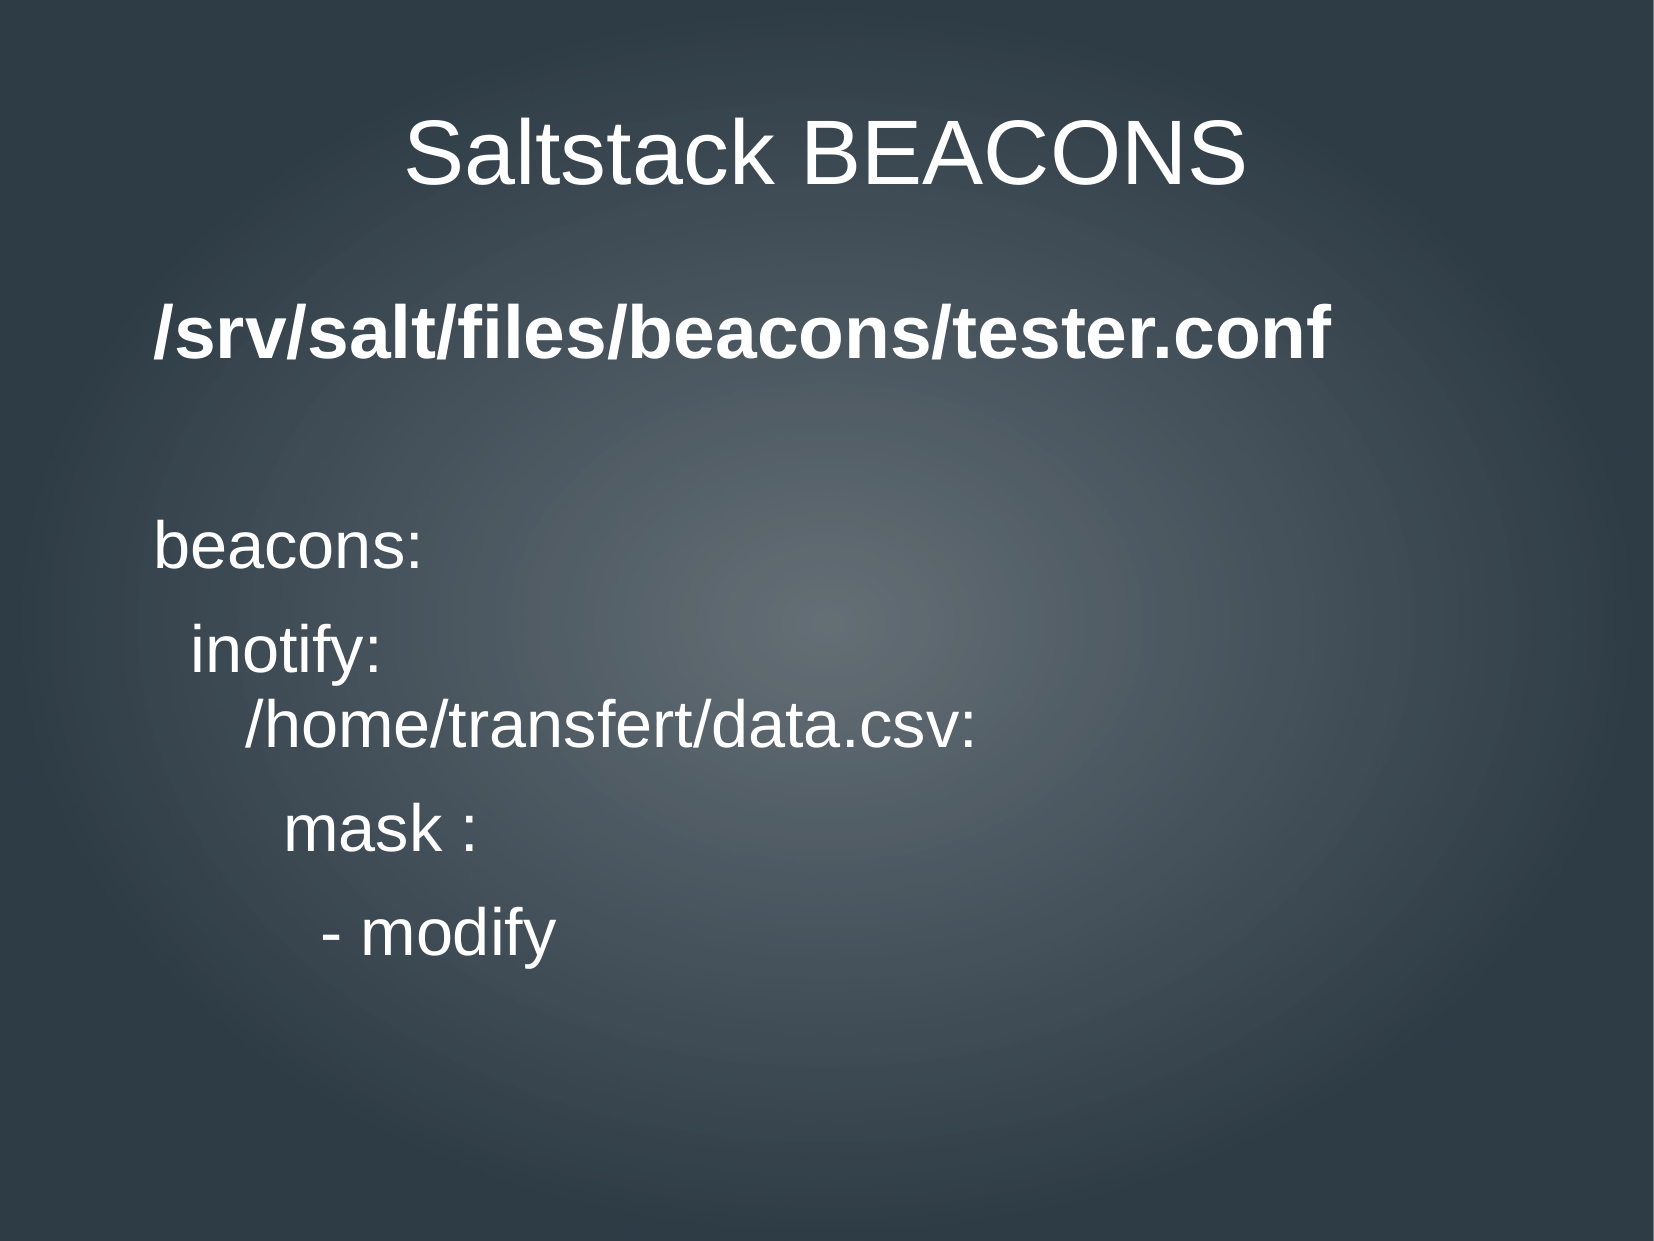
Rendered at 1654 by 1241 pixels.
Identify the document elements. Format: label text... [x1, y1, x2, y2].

list /srv/salt/files/beacons/tester.conf beacons: inotify: /home/transfert/data.csv: mask : - modify [82, 290, 1571, 1010]
title Saltstack BEACONS [82, 49, 1571, 257]
